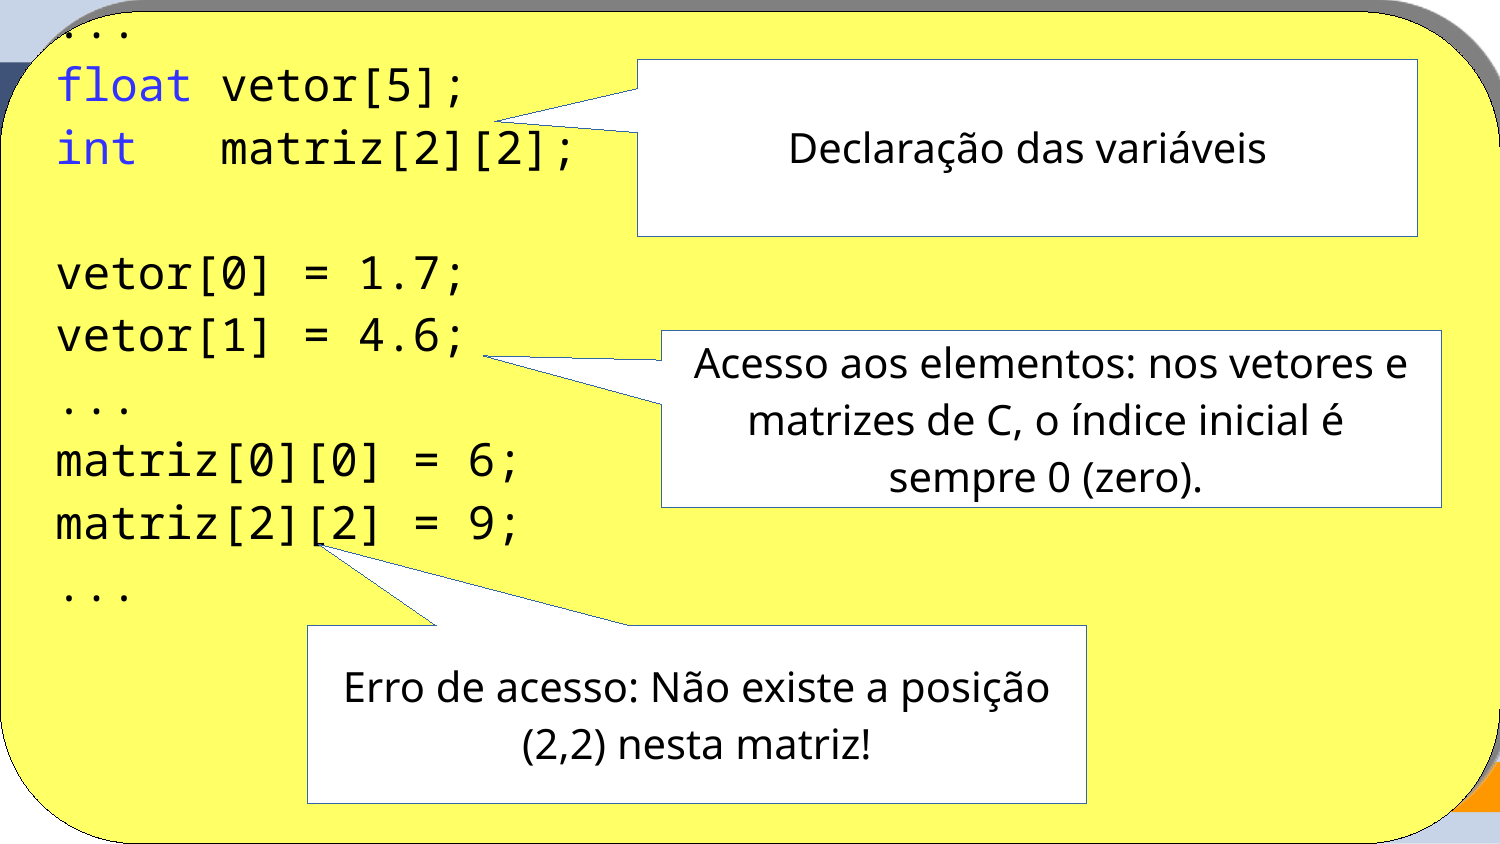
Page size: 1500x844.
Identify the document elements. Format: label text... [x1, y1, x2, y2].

text_box ... float vetor[5]; int matriz[2][2]; vetor[0] = 1.7; vetor[1] = 4.6; ... matriz[0][0] = 6; matriz[2][2] = 9; ... [0, 11, 1500, 844]
text_box Declaração das variáveis [494, 59, 1418, 237]
text_box Acesso aos elementos: nos vetores e matrizes de C, o índice inicial é sempre 0 (zero). [483, 330, 1442, 508]
text_box Erro de acesso: Não existe a posição (2,2) nesta matriz! [307, 544, 1087, 804]
